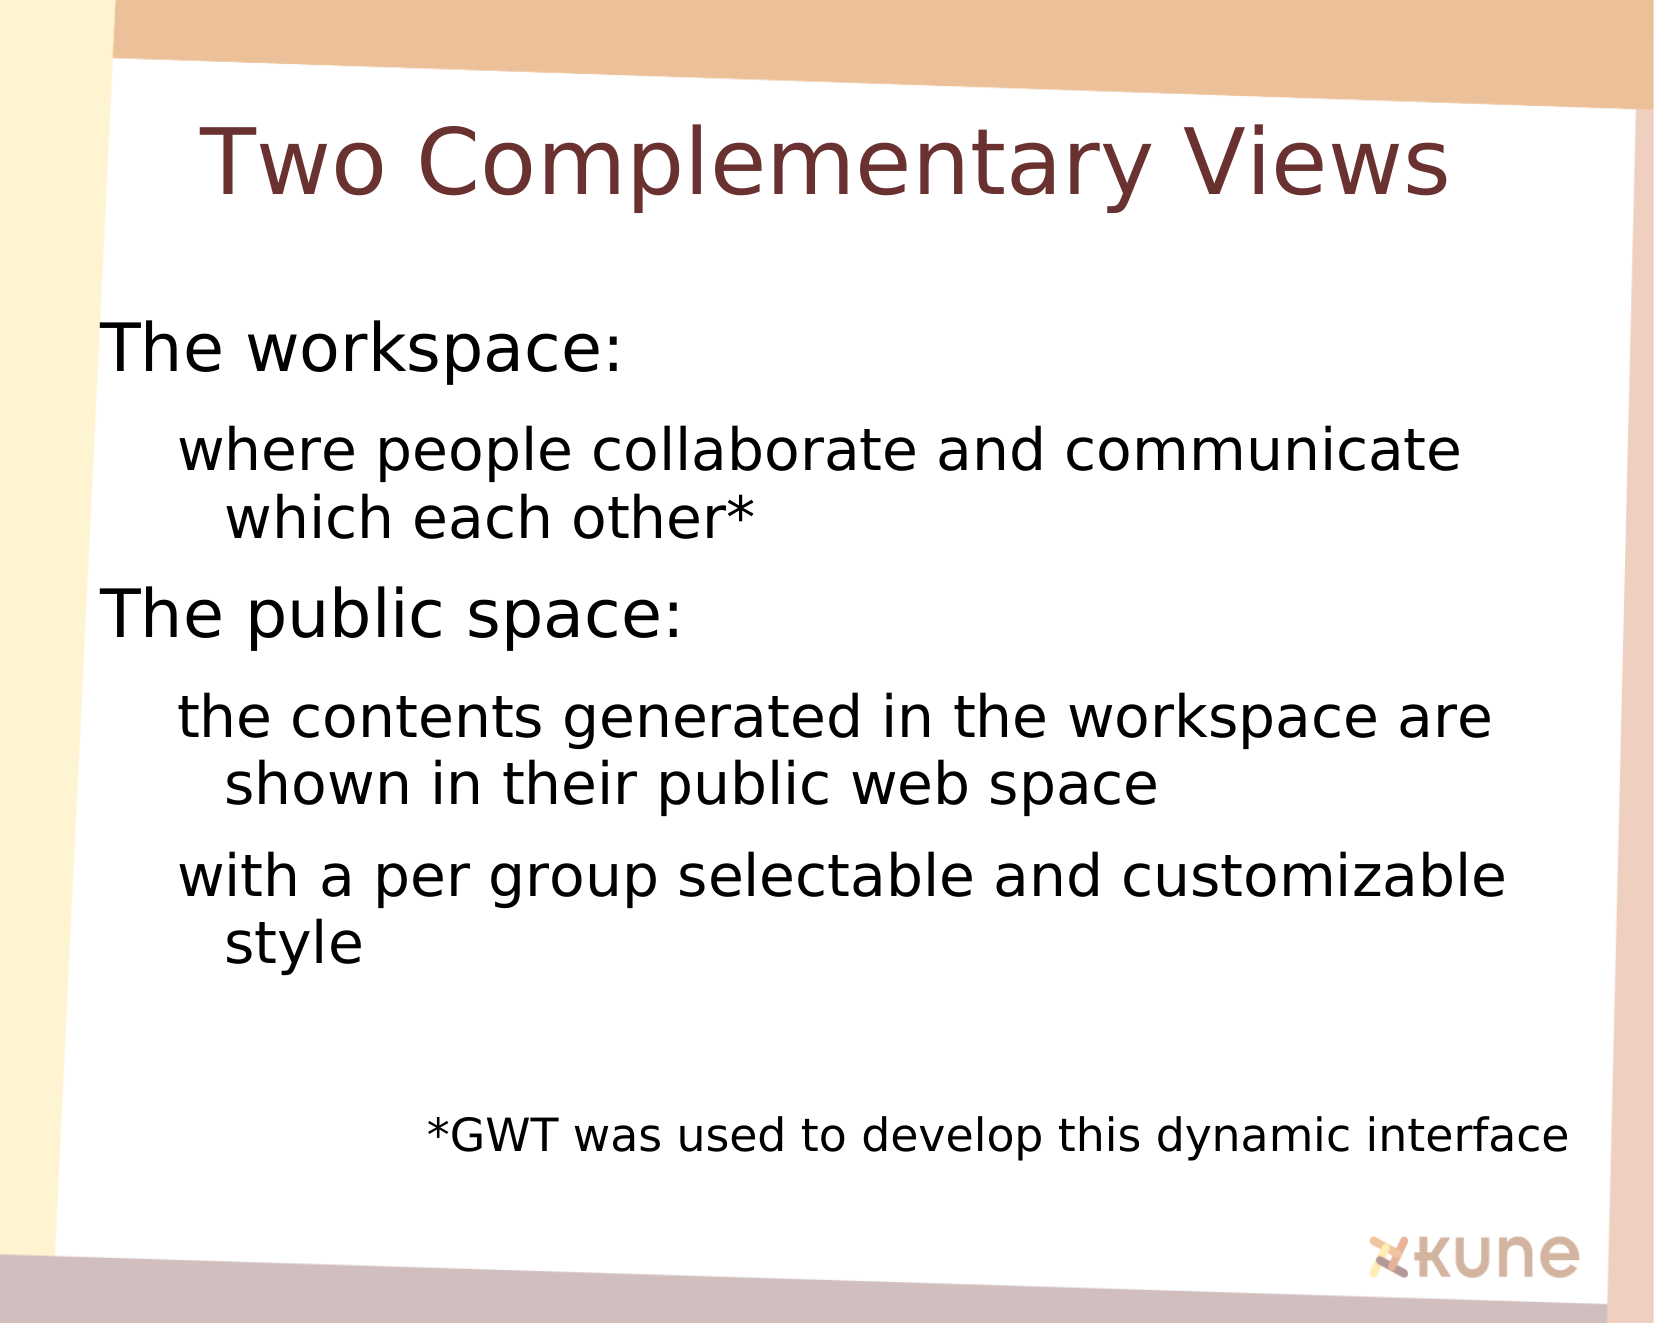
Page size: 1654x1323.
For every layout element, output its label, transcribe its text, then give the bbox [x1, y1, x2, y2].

title Two Complementary Views [82, 52, 1571, 274]
list The workspace: where people collaborate and communicate which each other* The public space: the contents generated in the workspace are shown in their public web space with a per group selectable and customizable style *GWT was used to develop this dynamic interface [82, 309, 1571, 1219]
picture [0, 0, 1654, 1323]
